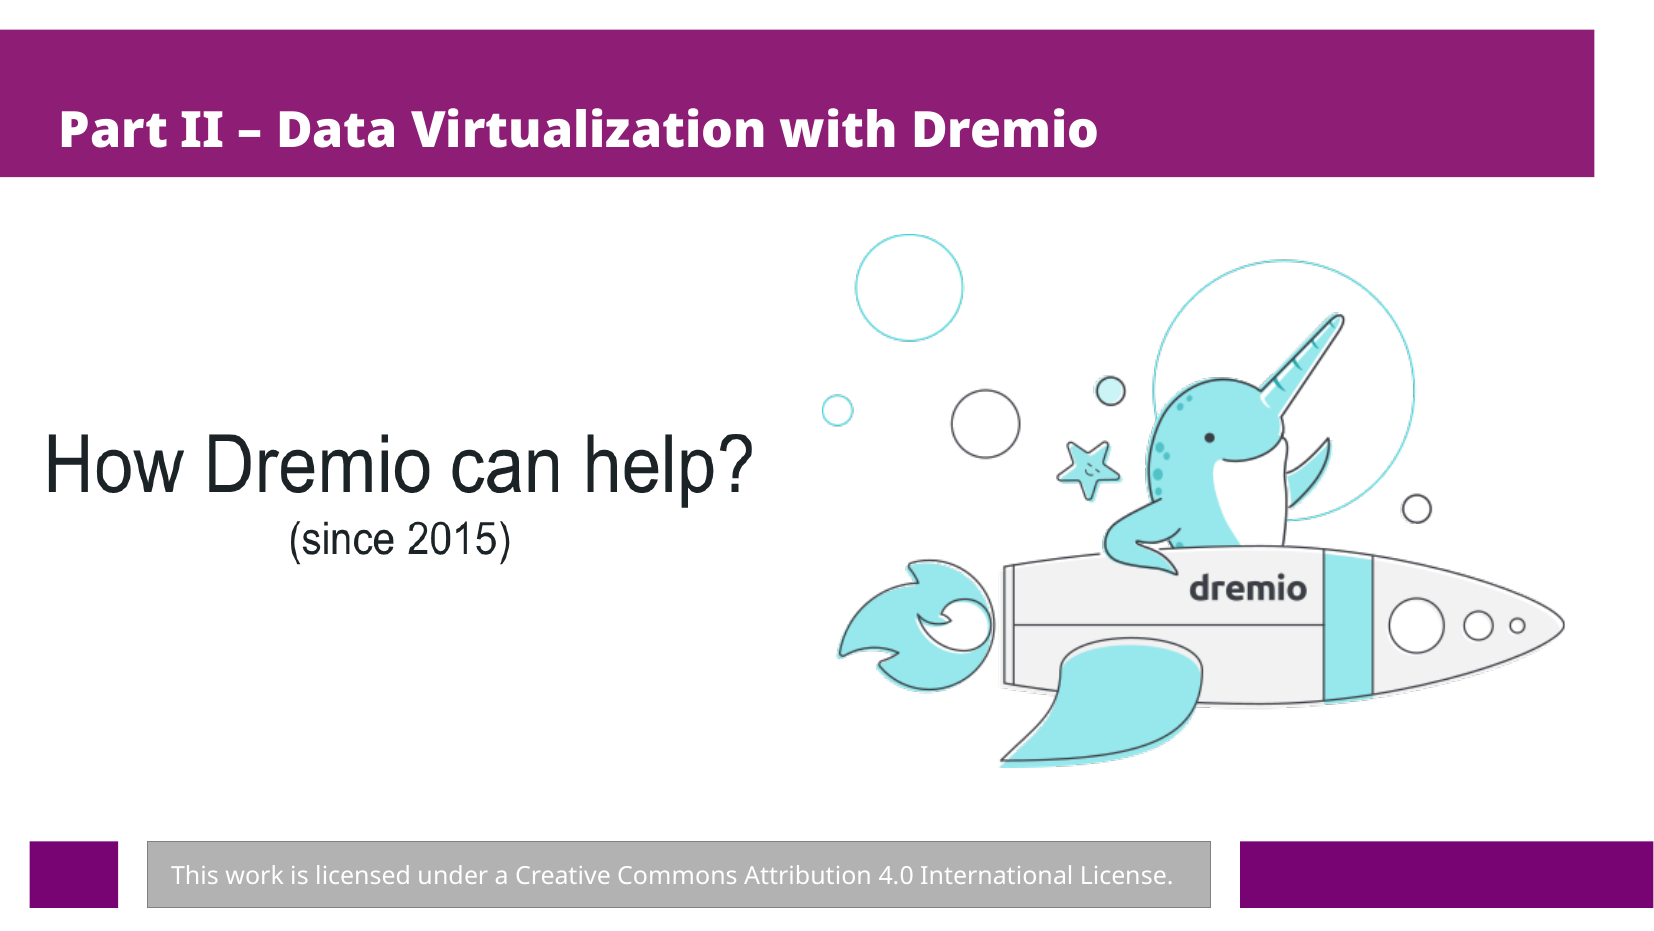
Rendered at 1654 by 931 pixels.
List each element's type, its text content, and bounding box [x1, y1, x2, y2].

picture [821, 233, 1565, 768]
picture [0, 388, 798, 591]
title Part II – Data Virtualization with Dremio [59, 44, 1595, 163]
